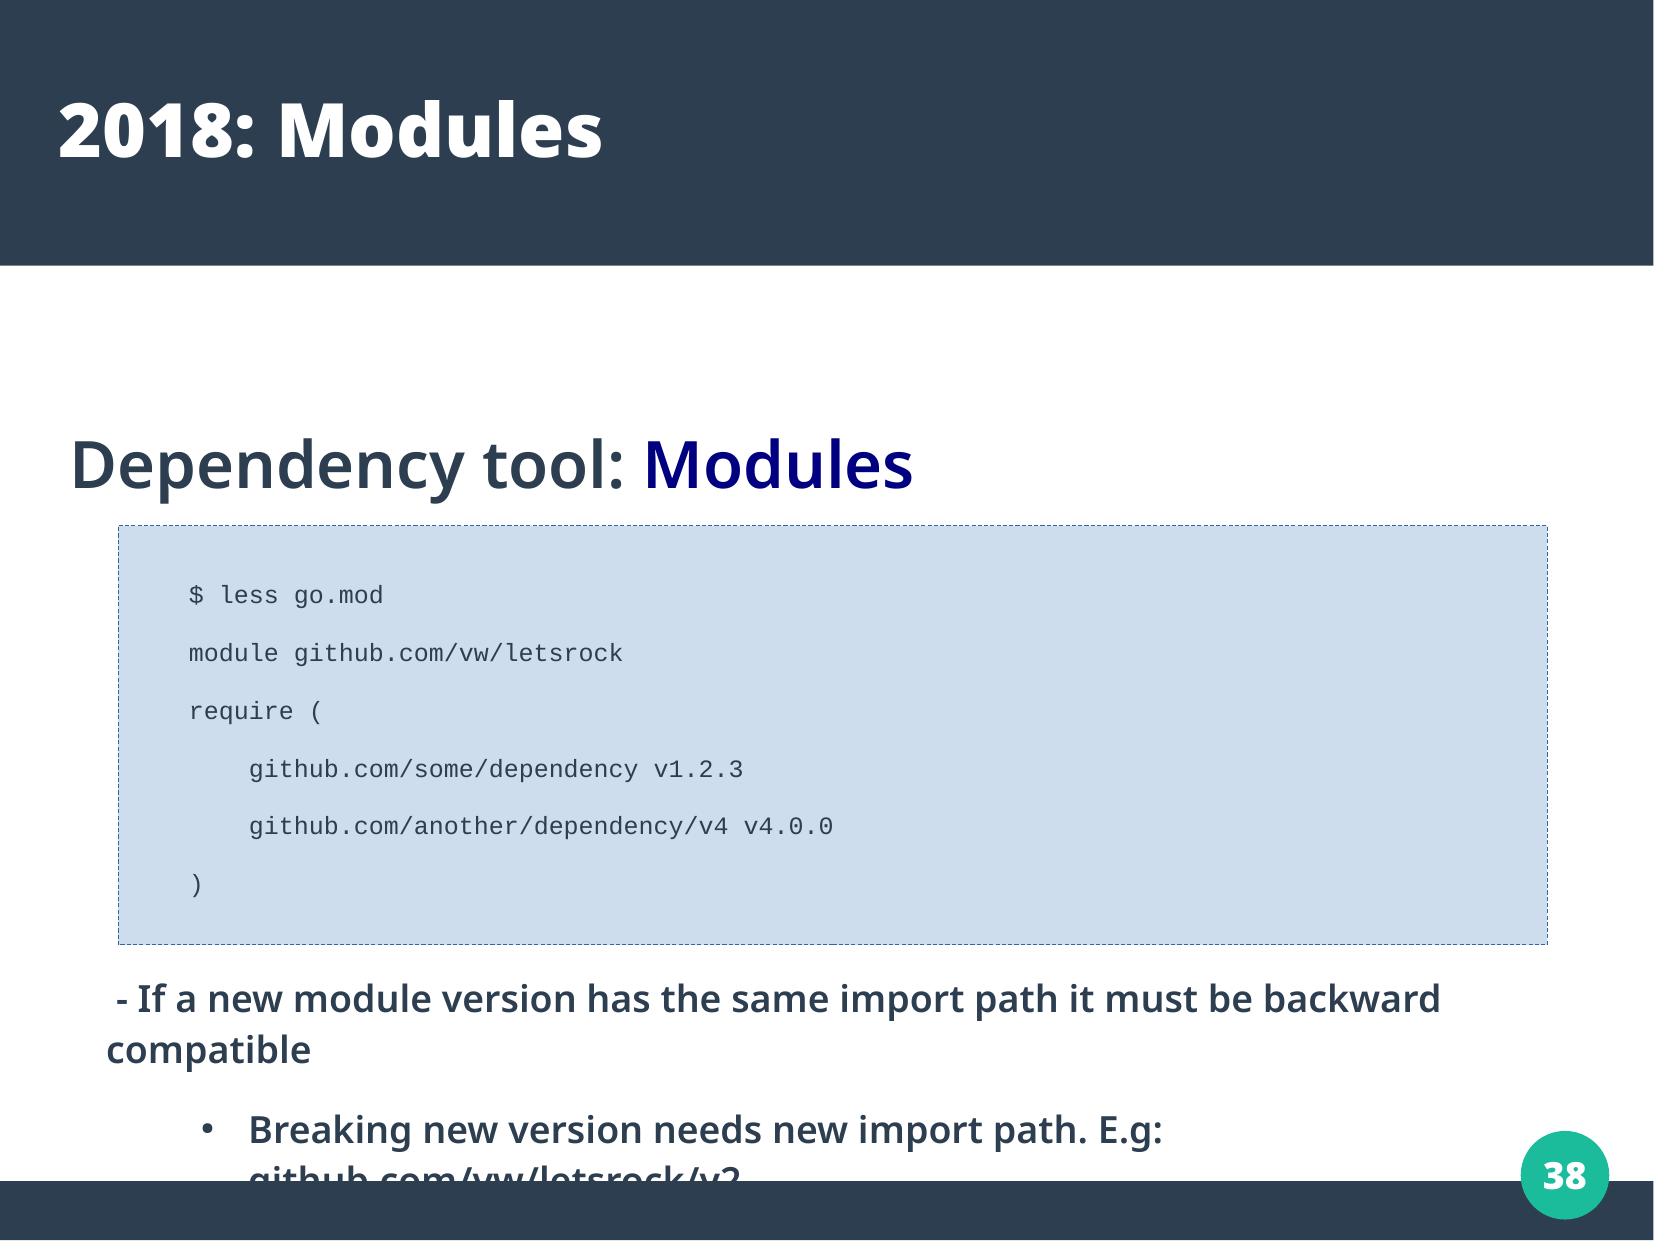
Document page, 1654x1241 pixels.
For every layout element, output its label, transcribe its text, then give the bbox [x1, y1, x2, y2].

list Dependency tool: Modules [0, 301, 1548, 508]
list $ less go.mod module github.com/vw/letsrock require ( github.com/some/dependency v1.2.3 github.com/another/dependency/v4 v4.0.0 ) [118, 525, 1548, 891]
list - If a new module version has the same import path it must be backward compatible Breaking new version needs new import path. E.g: github.com/vw/letsrock/v2 [35, 891, 1554, 1241]
title 2018: Modules [59, 49, 1595, 207]
